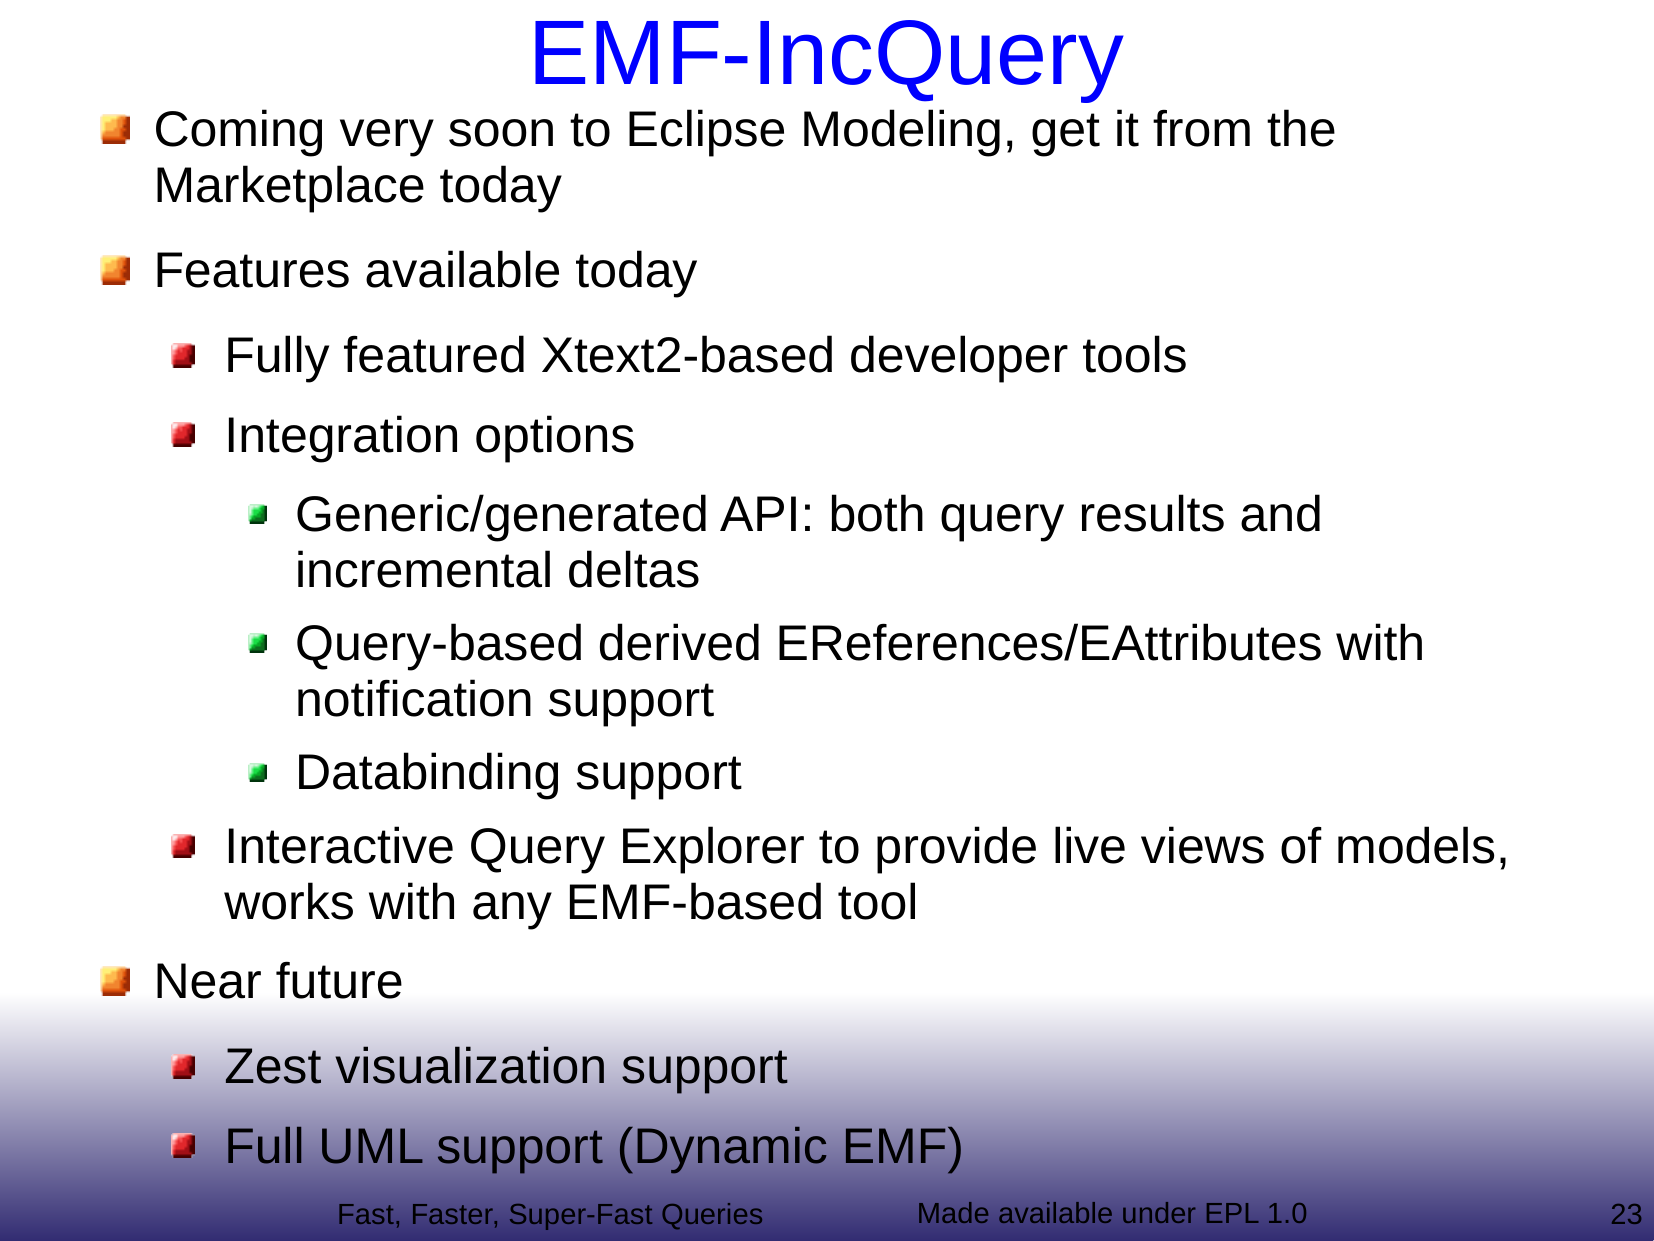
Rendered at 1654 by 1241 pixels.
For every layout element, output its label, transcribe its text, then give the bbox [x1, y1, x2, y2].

list Coming very soon to Eclipse Modeling, get it from the Marketplace today Features available today Fully featured Xtext2-based developer tools Integration options Generic/generated API: both query results and incremental deltas Query-based derived EReferences/EAttributes with notification support Databinding support Interactive Query Explorer to provide live views of models, works with any EMF-based tool Near future Zest visualization support Full UML support (Dynamic EMF) [82, 101, 1571, 1174]
title EMF-IncQuery [82, 0, 1571, 101]
